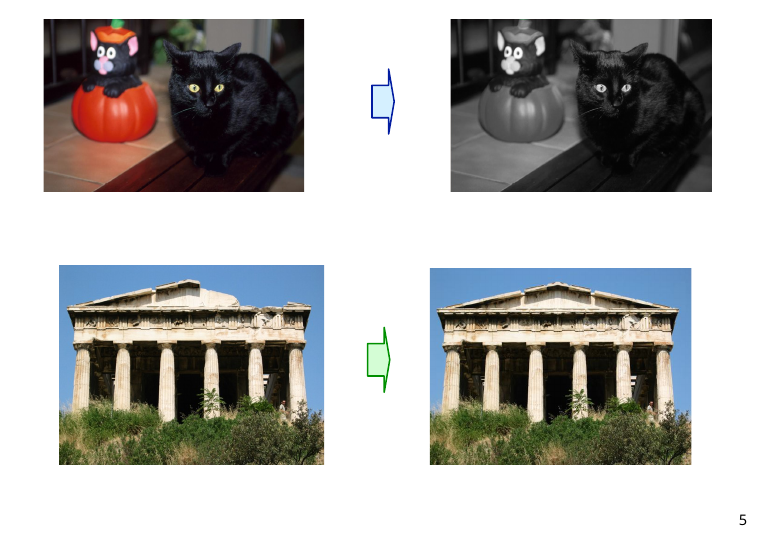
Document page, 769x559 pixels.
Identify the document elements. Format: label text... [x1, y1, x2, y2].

text_box [373, 86, 393, 117]
text_box [451, 20, 712, 192]
text_box 5 [736, 509, 750, 531]
text_box [369, 343, 388, 377]
text_box [44, 19, 304, 191]
text_box [430, 268, 691, 465]
text_box [59, 266, 324, 464]
